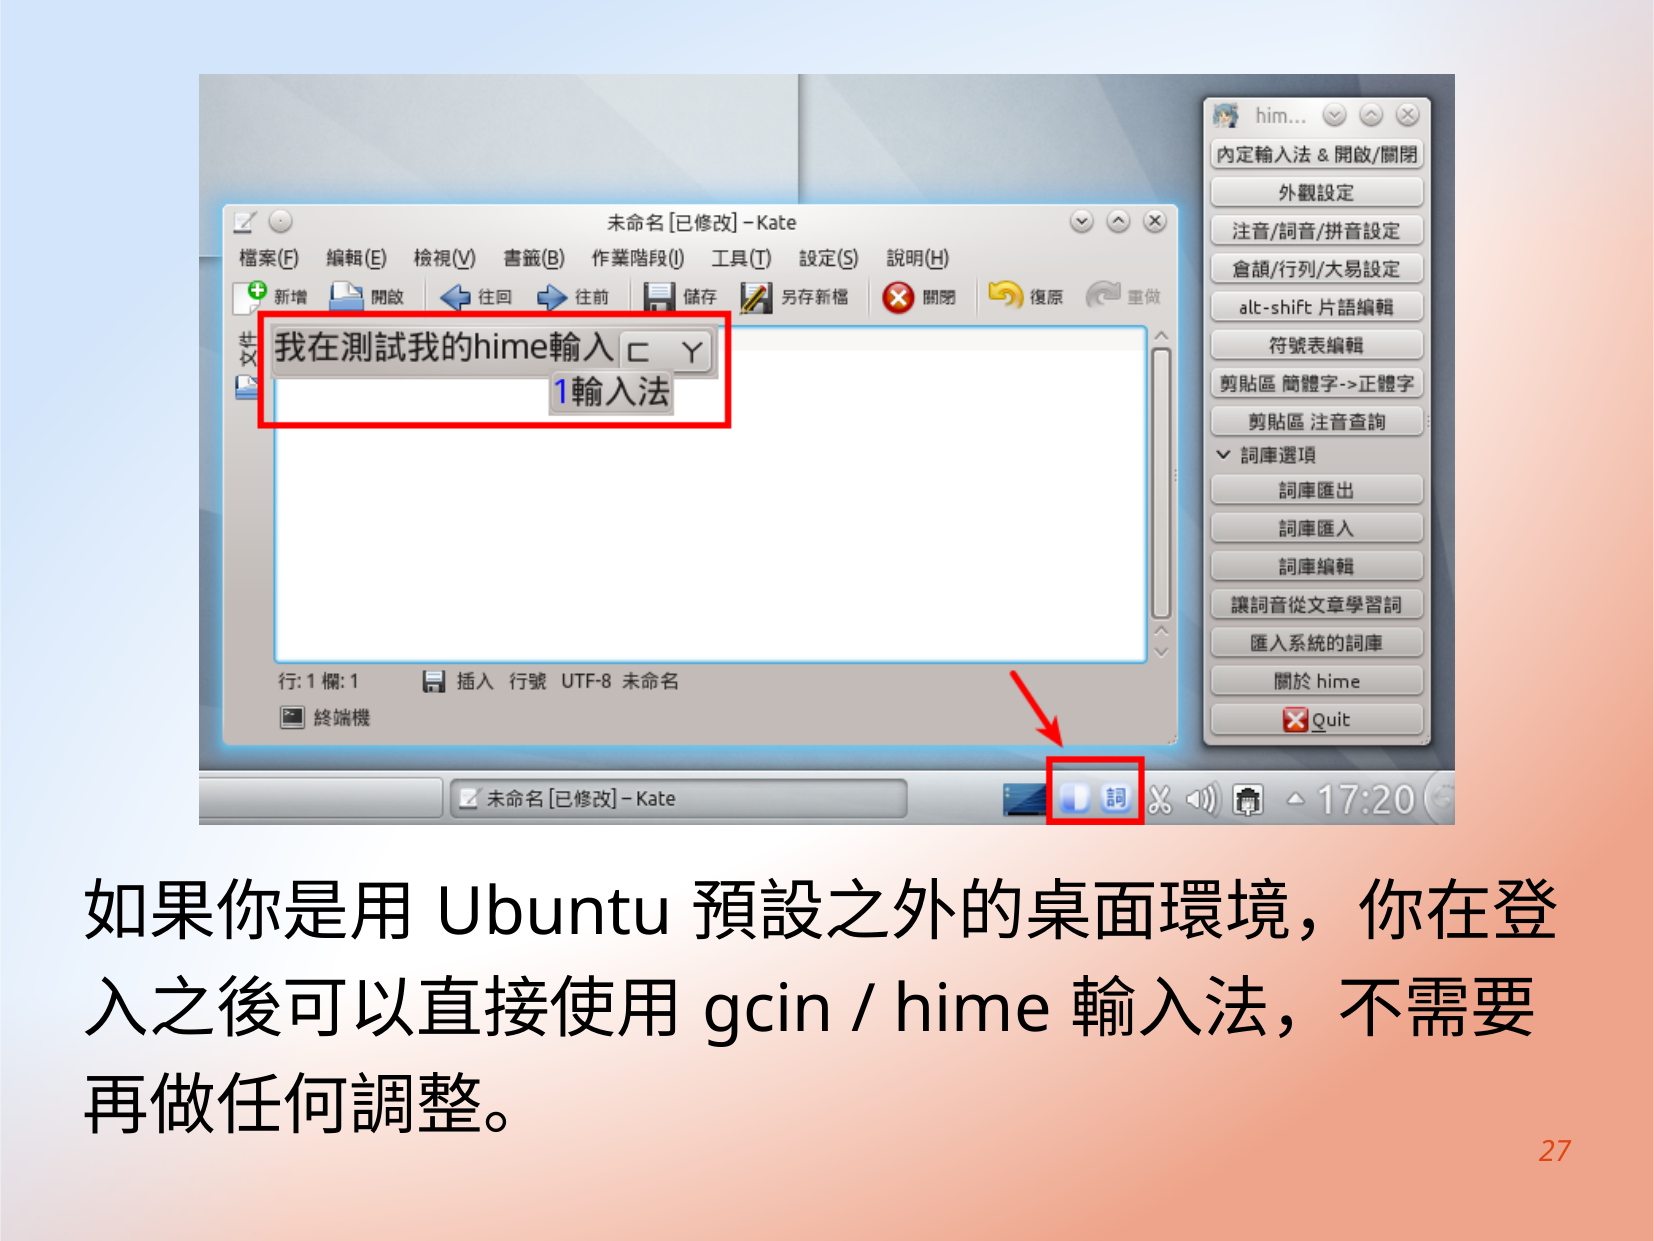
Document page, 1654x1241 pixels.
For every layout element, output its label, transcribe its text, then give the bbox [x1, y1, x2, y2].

picture [0, 0, 1654, 1241]
list 如果你是用Ubuntu預設之外的桌面環境，你在登入之後可以直接使用gcin / hime輸入法，不需要再做任何調整。 [82, 857, 1571, 1201]
